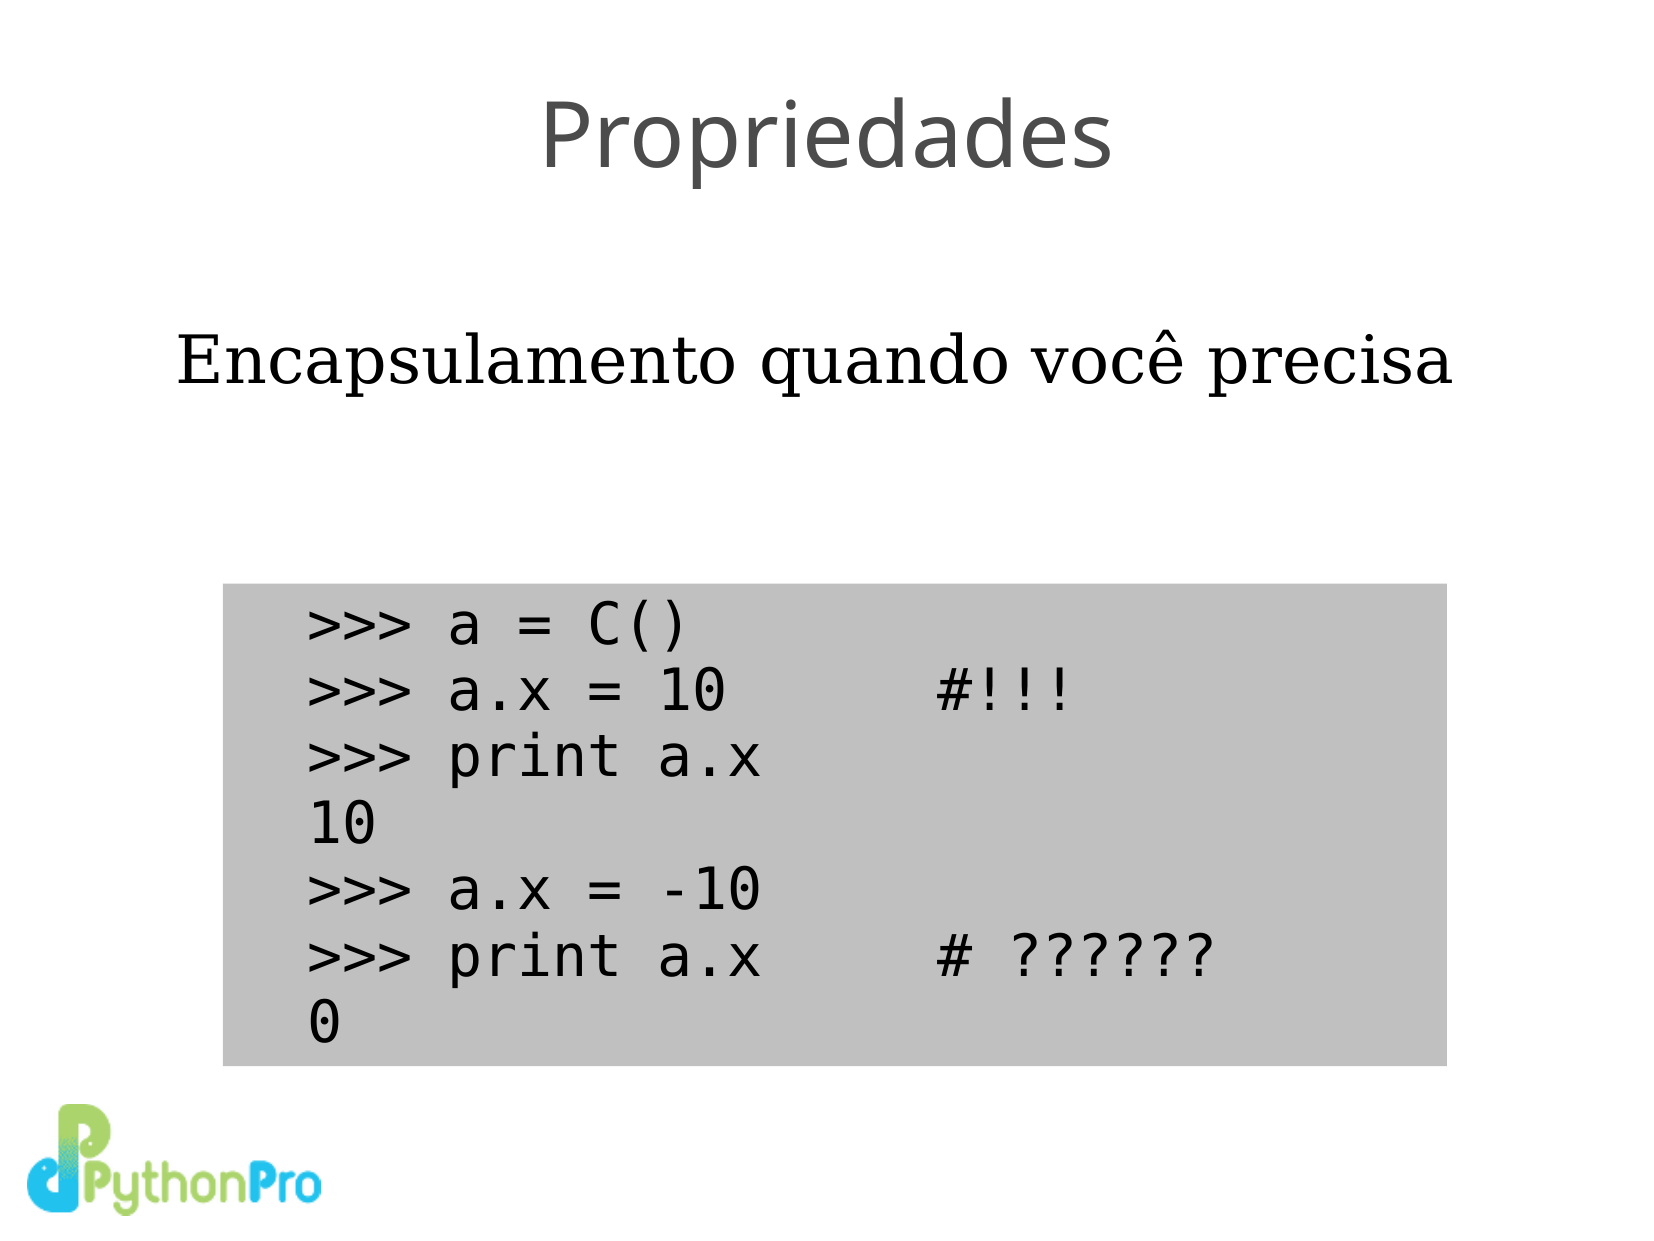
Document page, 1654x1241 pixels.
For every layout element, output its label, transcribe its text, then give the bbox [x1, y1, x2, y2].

list Encapsulamento quando você precisa [157, 321, 1496, 1216]
text_box >>> a = C() >>> a.x = 10 #!!! >>> print a.x 10 >>> a.x = -10 >>> print a.x # ?????? 0 [222, 583, 1447, 1067]
picture [27, 1104, 157, 1216]
title Propriedades [153, 28, 1501, 236]
